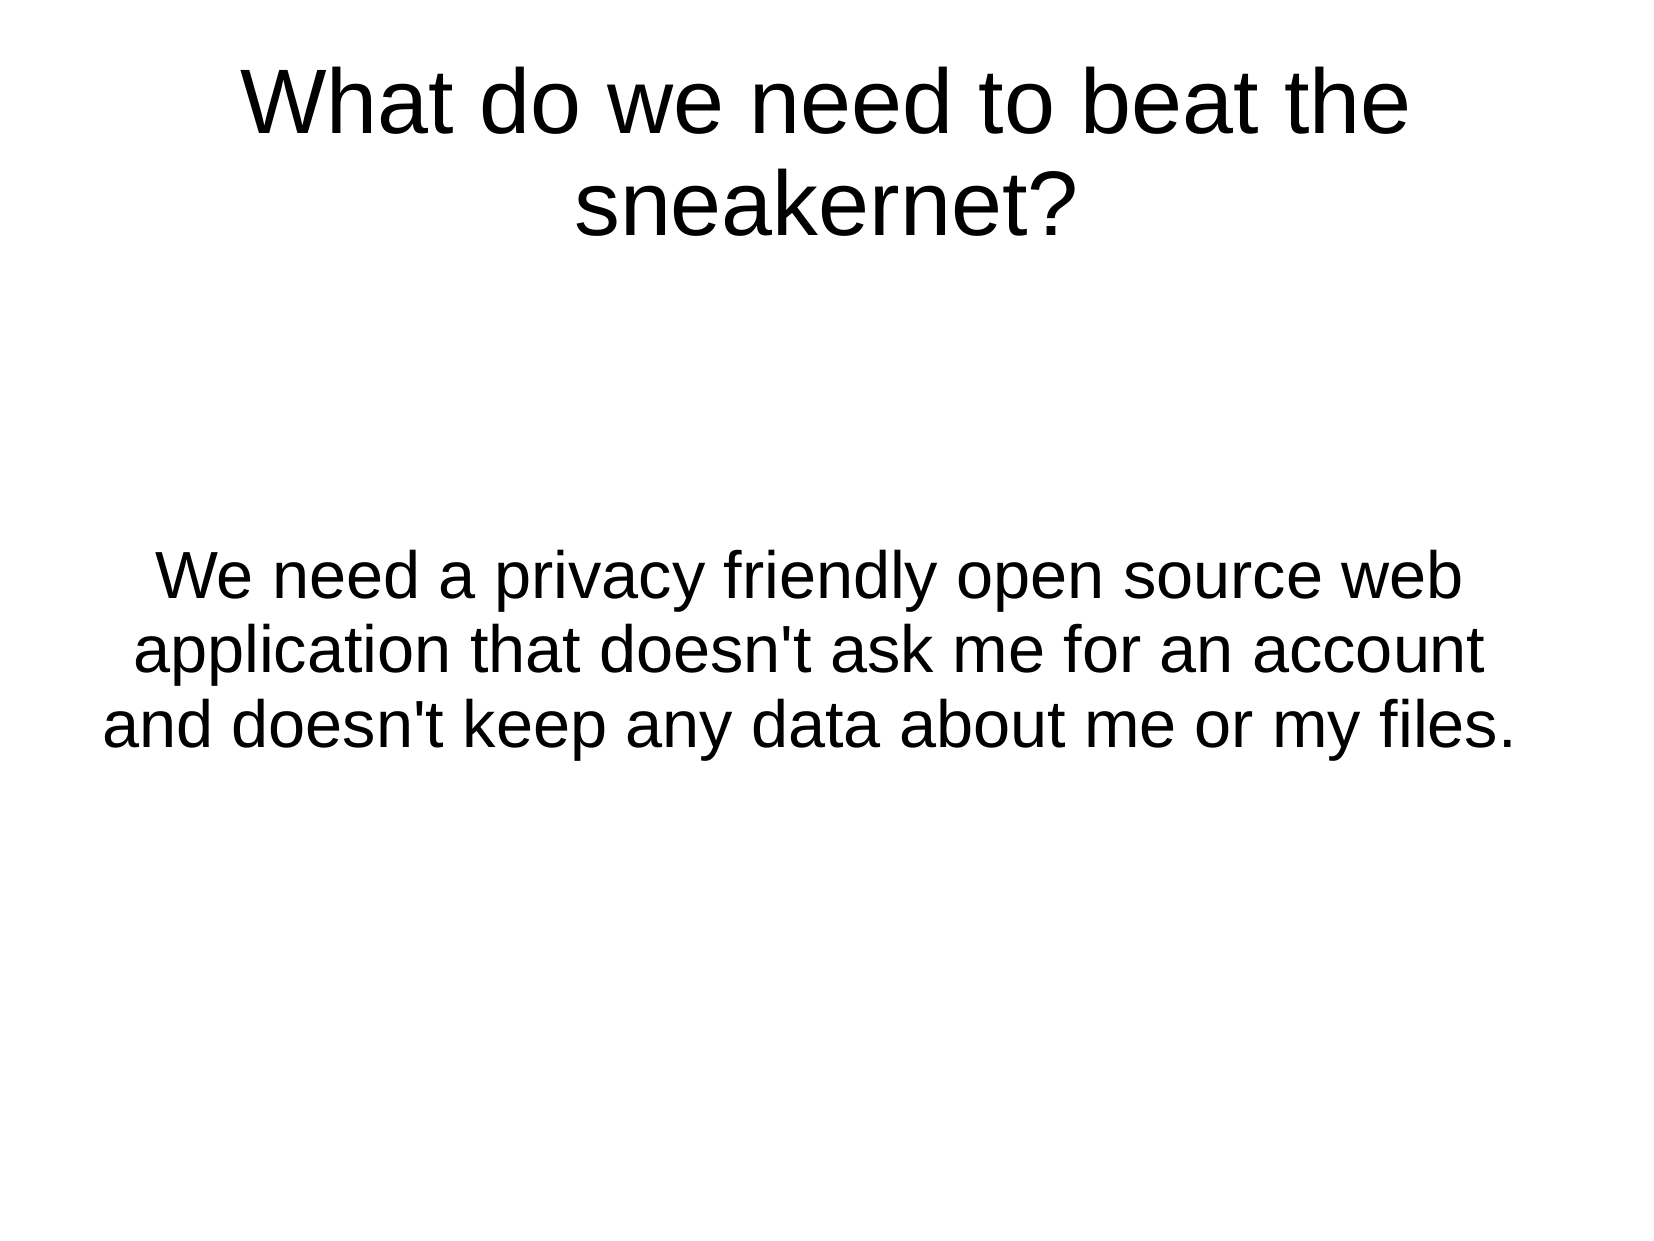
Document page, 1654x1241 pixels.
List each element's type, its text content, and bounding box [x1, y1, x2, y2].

subtitle We need a privacy friendly open source web application that doesn't ask me for an account and doesn't keep any data about me or my files. [82, 290, 1538, 1010]
title What do we need to beat the sneakernet? [82, 49, 1571, 257]
